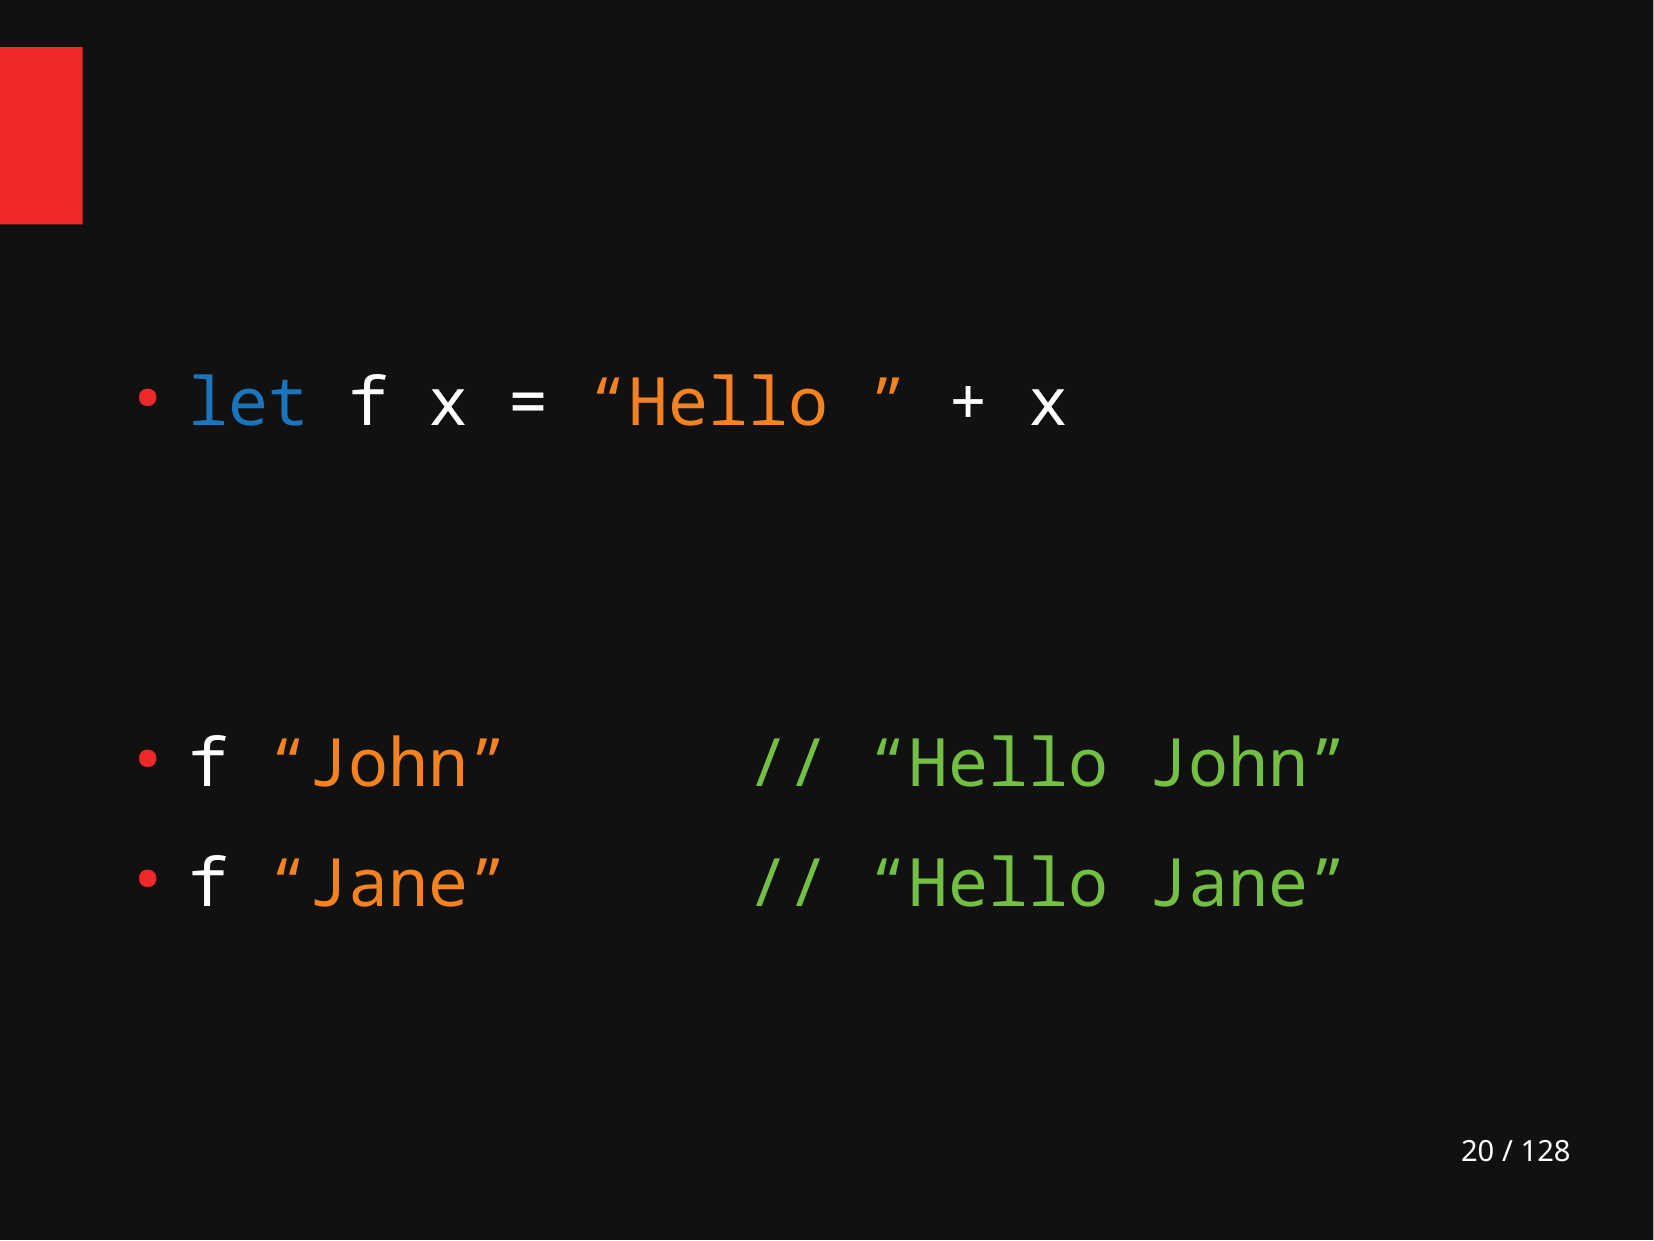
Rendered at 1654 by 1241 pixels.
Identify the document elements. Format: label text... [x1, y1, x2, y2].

list let f x = “Hello ” + x f “John” // “Hello John” f “Jane” // “Hello Jane” [118, 354, 1536, 1074]
